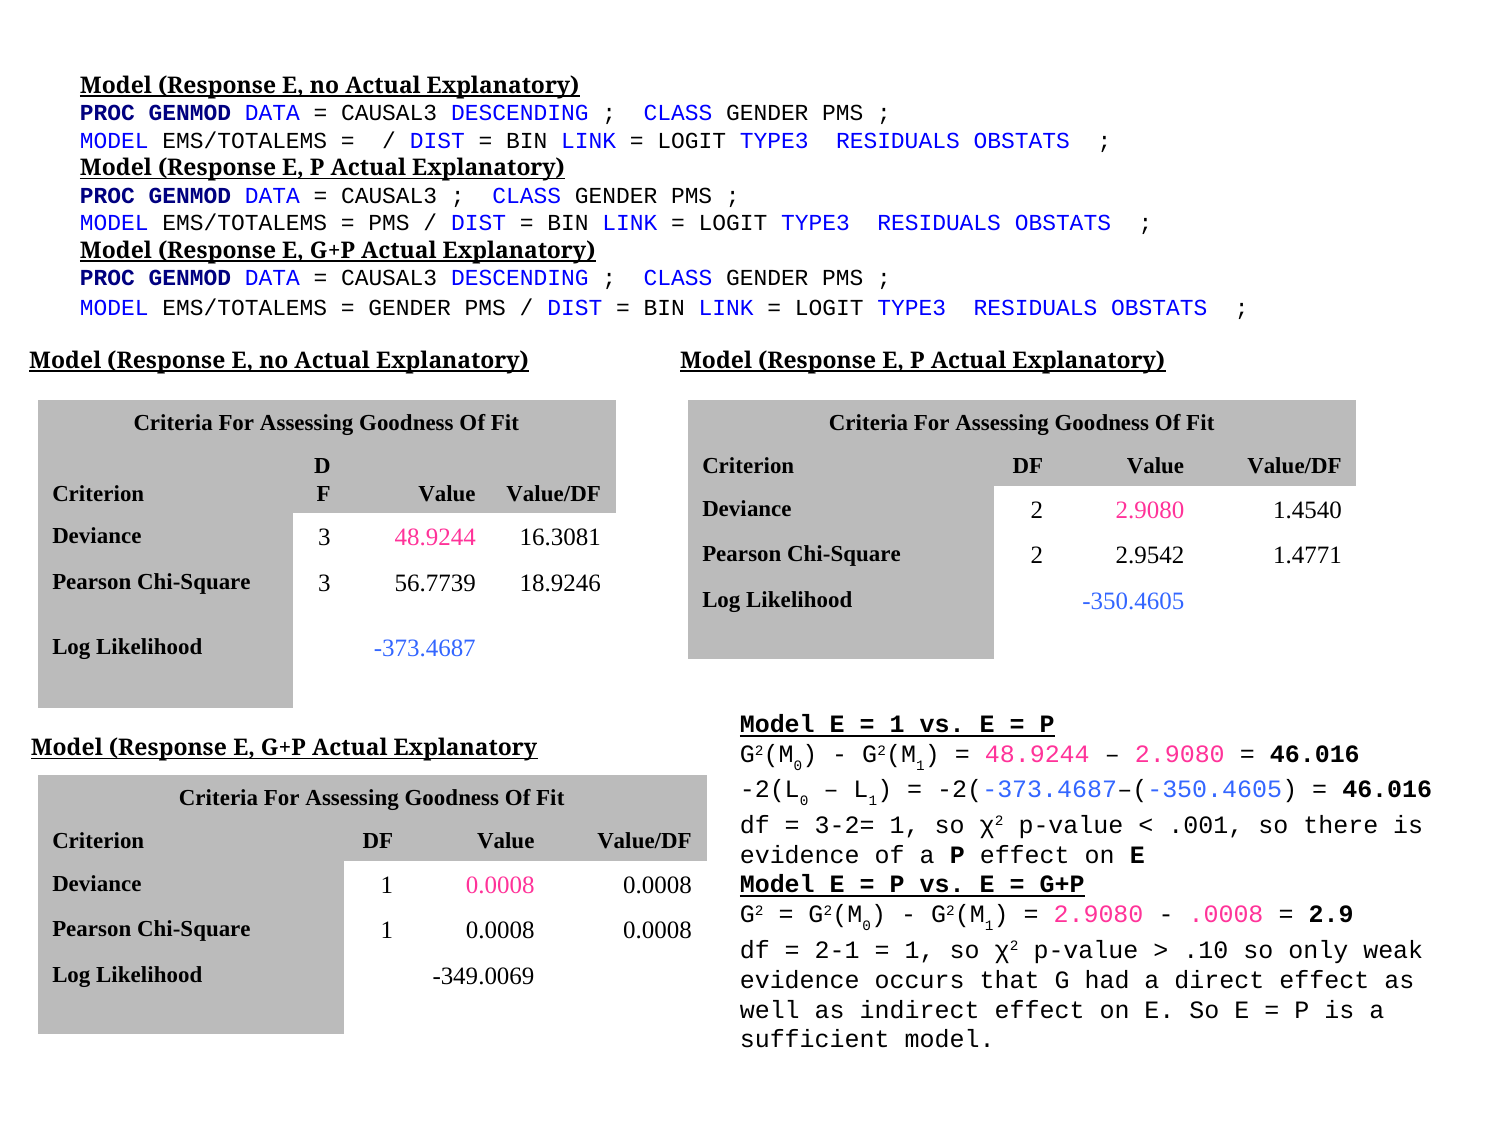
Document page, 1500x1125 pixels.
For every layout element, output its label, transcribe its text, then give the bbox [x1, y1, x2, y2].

table_cell Value/DF [549, 818, 707, 861]
table_header Criteria For Assessing Goodness Of Fit [38, 400, 616, 443]
table_cell Pearson Chi-Square [38, 559, 293, 624]
table_cell 0.0008 [549, 906, 707, 951]
table_cell Value [1058, 443, 1199, 486]
table_cell [549, 951, 707, 1034]
text_box Model (Response E, no Actual Explanatory) PROC GENMOD DATA = CAUSAL3 DESCENDING ; CLASS GENDER PMS ; MODEL EMS/TOTALEMS = / DIST = BIN LINK = LOGIT TYPE3 RESIDUALS OBSTATS ; Model (Response E, P Actual Explanatory) PROC GENMOD DATA = CAUSAL3 ; CLASS GENDER PMS ; MODEL EMS/TOTALEMS = PMS / DIST = BIN LINK = LOGIT TYPE3 RESIDUALS OBSTATS ; Model (Response E, G+P Actual Explanatory) PROC GENMOD DATA = CAUSAL3 DESCENDING ; CLASS GENDER PMS ; MODEL EMS/TOTALEMS = GENDER PMS / DIST = BIN LINK = LOGIT TYPE3 RESIDUALS OBSTATS ; [65, 62, 1309, 328]
table_header Criteria For Assessing Goodness Of Fit [688, 400, 1356, 443]
table_cell Value/DF [491, 443, 616, 513]
text_box Model (Response E, G+P Actual Explanatory [16, 725, 553, 768]
table_cell 3 [293, 559, 345, 624]
table_cell 1.4771 [1199, 531, 1356, 576]
table_cell [491, 624, 616, 708]
table_cell 2.9080 [1058, 486, 1199, 531]
table_cell [344, 951, 408, 1034]
text_box Model (Response E, no Actual Explanatory) [14, 337, 545, 381]
table_cell -350.4605 [1058, 576, 1199, 659]
table_cell [994, 576, 1058, 659]
table_cell DF [344, 818, 408, 861]
table_cell Pearson Chi-Square [688, 531, 994, 576]
table_cell 0.0008 [408, 861, 549, 906]
table_cell 2 [994, 486, 1058, 531]
table_cell Value [408, 818, 549, 861]
table_cell Criterion [688, 443, 994, 486]
text_box Model (Response E, P Actual Explanatory) [665, 337, 1181, 381]
table_cell DF [293, 443, 345, 513]
table_cell 56.7739 [345, 559, 491, 624]
table_cell [1199, 576, 1356, 659]
table_cell Pearson Chi-Square [38, 906, 344, 951]
table_cell Log Likelihood [688, 576, 994, 659]
table_cell Deviance [688, 486, 994, 531]
table_cell 3 [293, 513, 345, 559]
table_cell 1 [344, 861, 408, 906]
table_cell Deviance [38, 513, 293, 559]
table_cell Log Likelihood [38, 624, 293, 708]
table_header Criteria For Assessing Goodness Of Fit [38, 775, 707, 818]
table_cell -349.0069 [408, 951, 549, 1034]
table_cell DF [994, 443, 1058, 486]
table_cell 0.0008 [549, 861, 707, 906]
table_cell Criterion [38, 818, 344, 861]
table_cell 2 [994, 531, 1058, 576]
table_cell Deviance [38, 861, 344, 906]
table_cell 1 [344, 906, 408, 951]
table_cell [293, 624, 345, 708]
table_cell 16.3081 [491, 513, 616, 559]
text_box Model E = 1 vs. E = P G2(M0) - G2(M1) = 48.9244 – 2.9080 = 46.016 -2(L0 – L1) = -2(-373.4687–(-350.4605) = 46.016 df = 3-2= 1, so χ2 p-value < .001, so there is evidence of a P effect on E Model E = P vs. E = G+P G2 = G2(M0) - G2(M1) = 2.9080 - .0008 = 2.9 df = 2-1 = 1, so χ2 p-value > .10 so only weak evidence occurs that G had a direct effect as well as indirect effect on E. So E = P is a sufficient model. [725, 699, 1476, 1061]
table_cell Value/DF [1199, 443, 1356, 486]
table_cell 1.4540 [1199, 486, 1356, 531]
table_cell Criterion [38, 443, 293, 513]
table_cell 2.9542 [1058, 531, 1199, 576]
table_cell Value [345, 443, 491, 513]
table_cell 18.9246 [491, 559, 616, 624]
table_cell 0.0008 [408, 906, 549, 951]
table_cell 48.9244 [345, 513, 491, 559]
table_cell Log Likelihood [38, 951, 344, 1034]
table_cell -373.4687 [345, 624, 491, 708]
